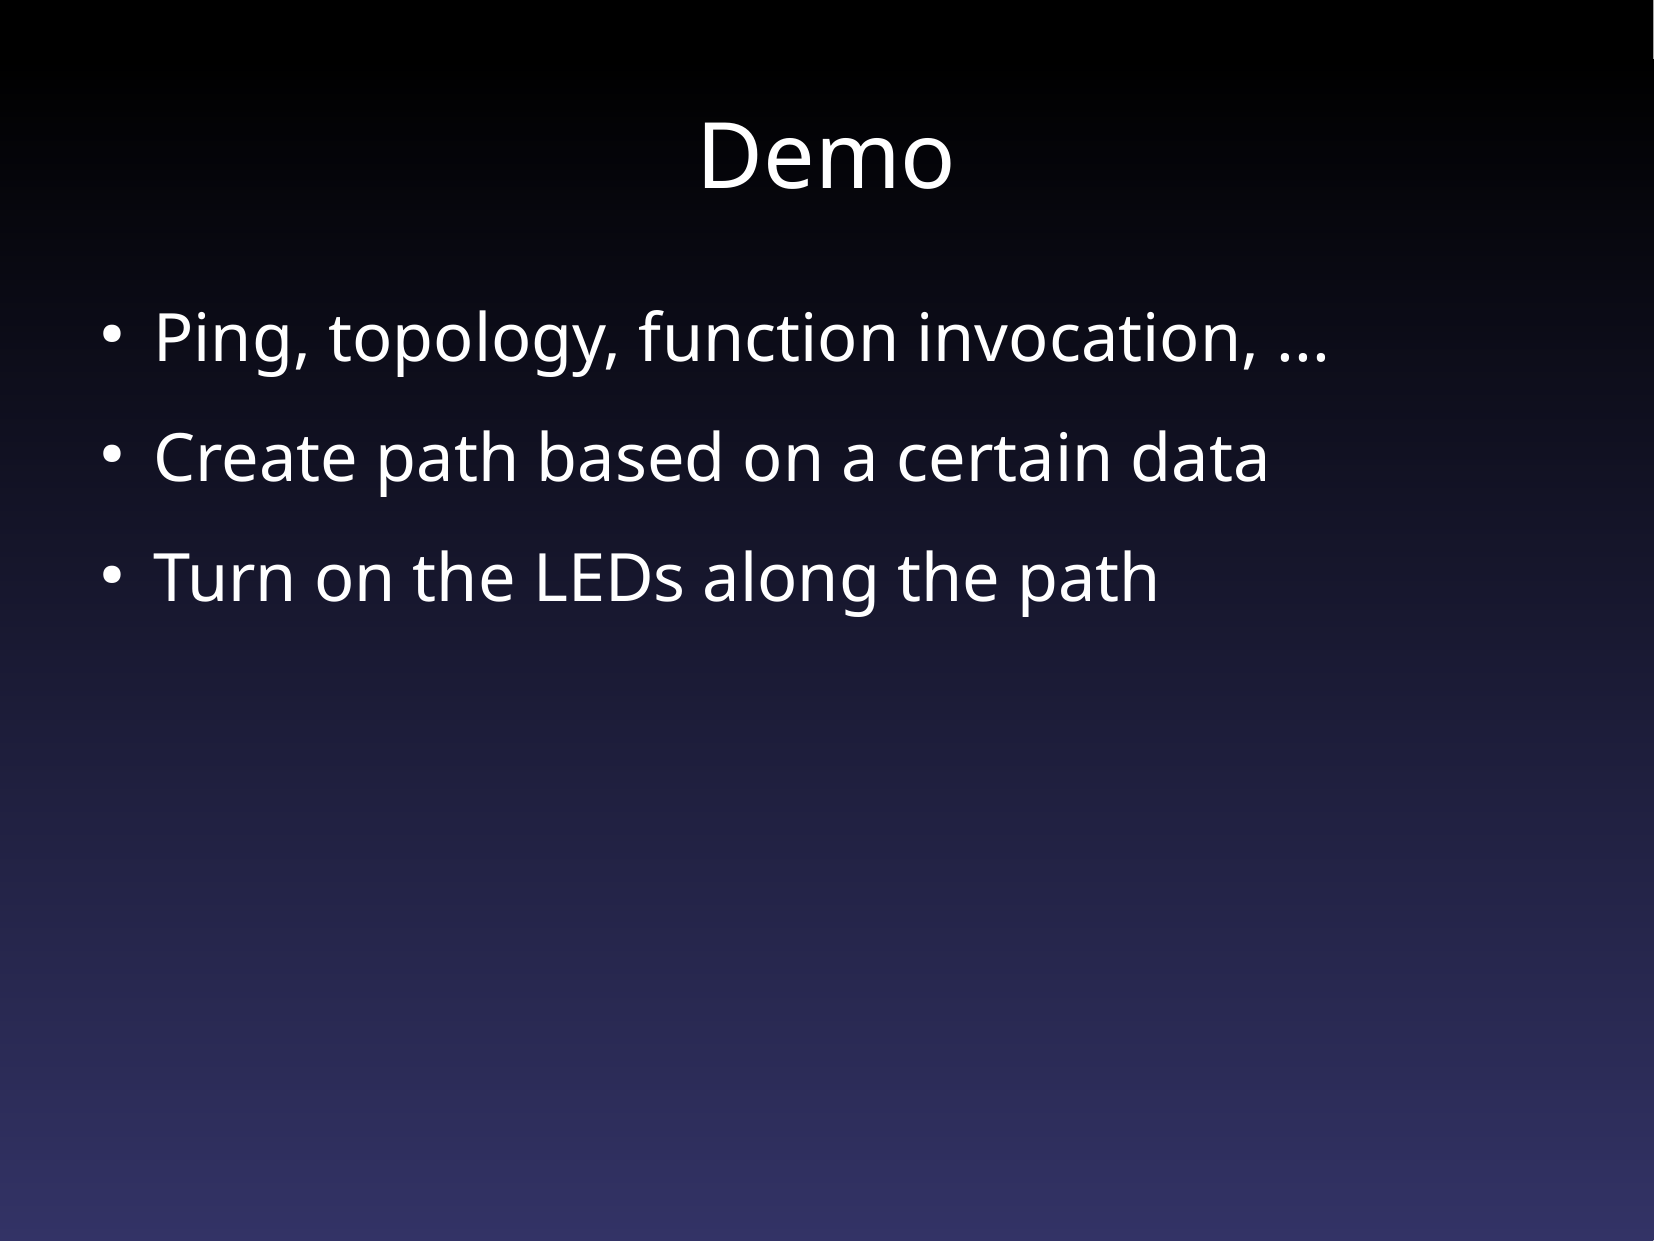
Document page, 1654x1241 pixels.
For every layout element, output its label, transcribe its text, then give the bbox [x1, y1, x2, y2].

list Ping, topology, function invocation, ... Create path based on a certain data Turn on the LEDs along the path [82, 290, 1571, 1109]
title Demo [82, 49, 1571, 257]
